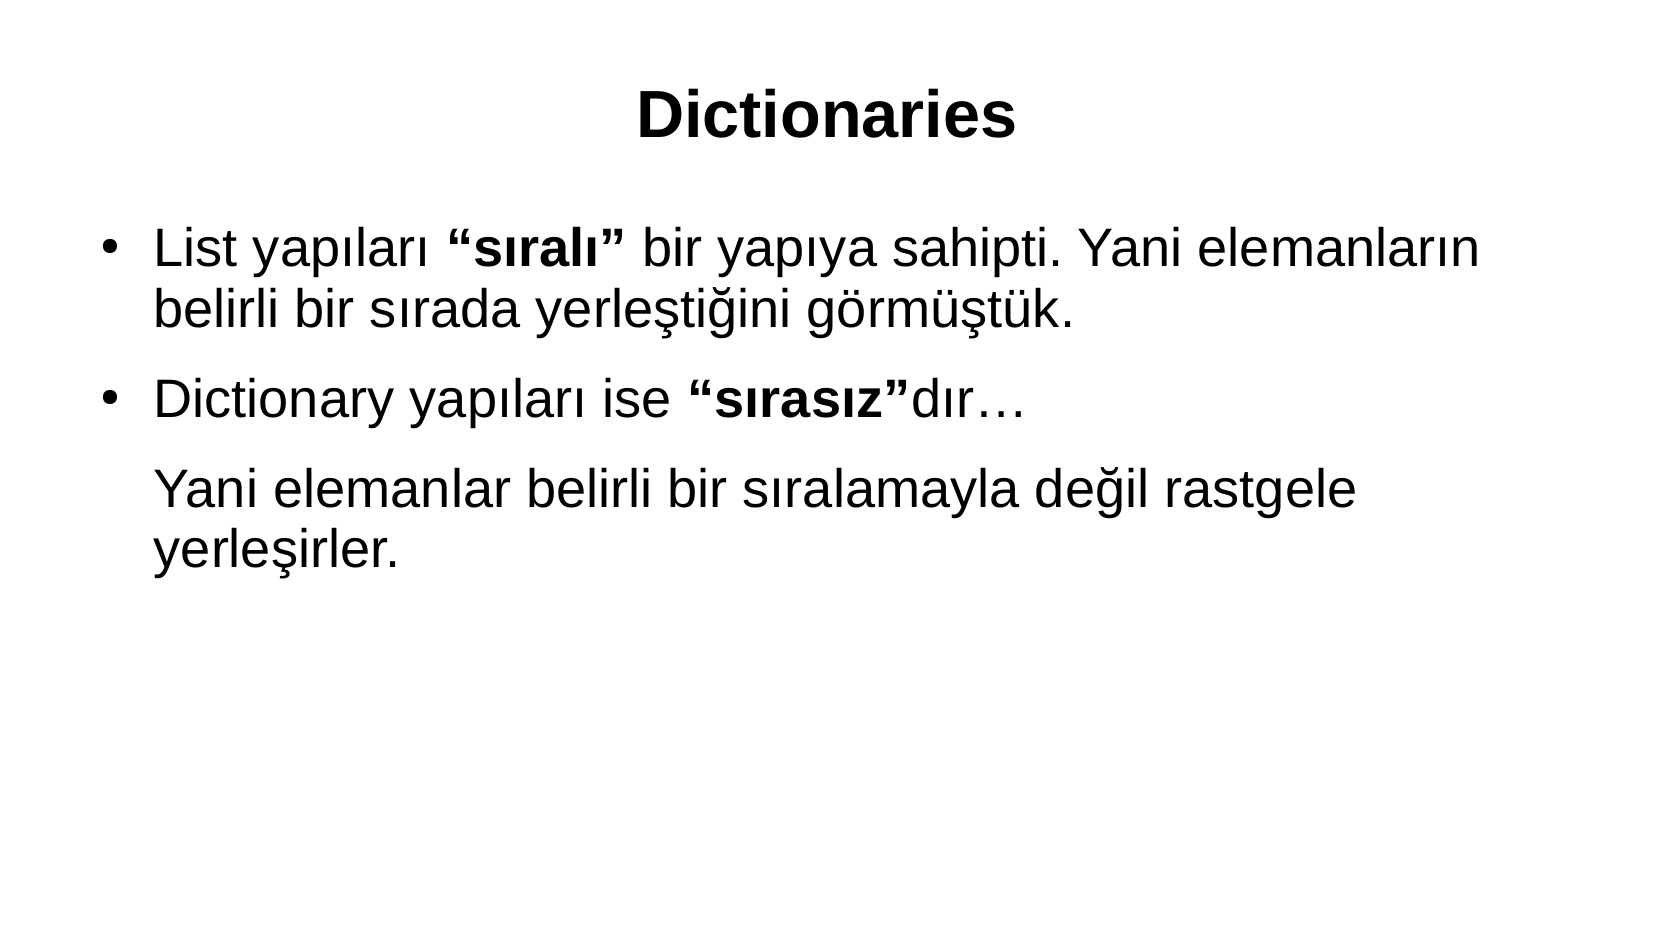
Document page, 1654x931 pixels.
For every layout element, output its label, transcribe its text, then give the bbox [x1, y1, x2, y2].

list List yapıları “sıralı” bir yapıya sahipti. Yani elemanların belirli bir sırada yerleştiğini görmüştük. Dictionary yapıları ise “sırasız”dır… Yani elemanlar belirli bir sıralamayla değil rastgele yerleşirler. [82, 217, 1571, 758]
title Dictionaries [82, 37, 1571, 193]
